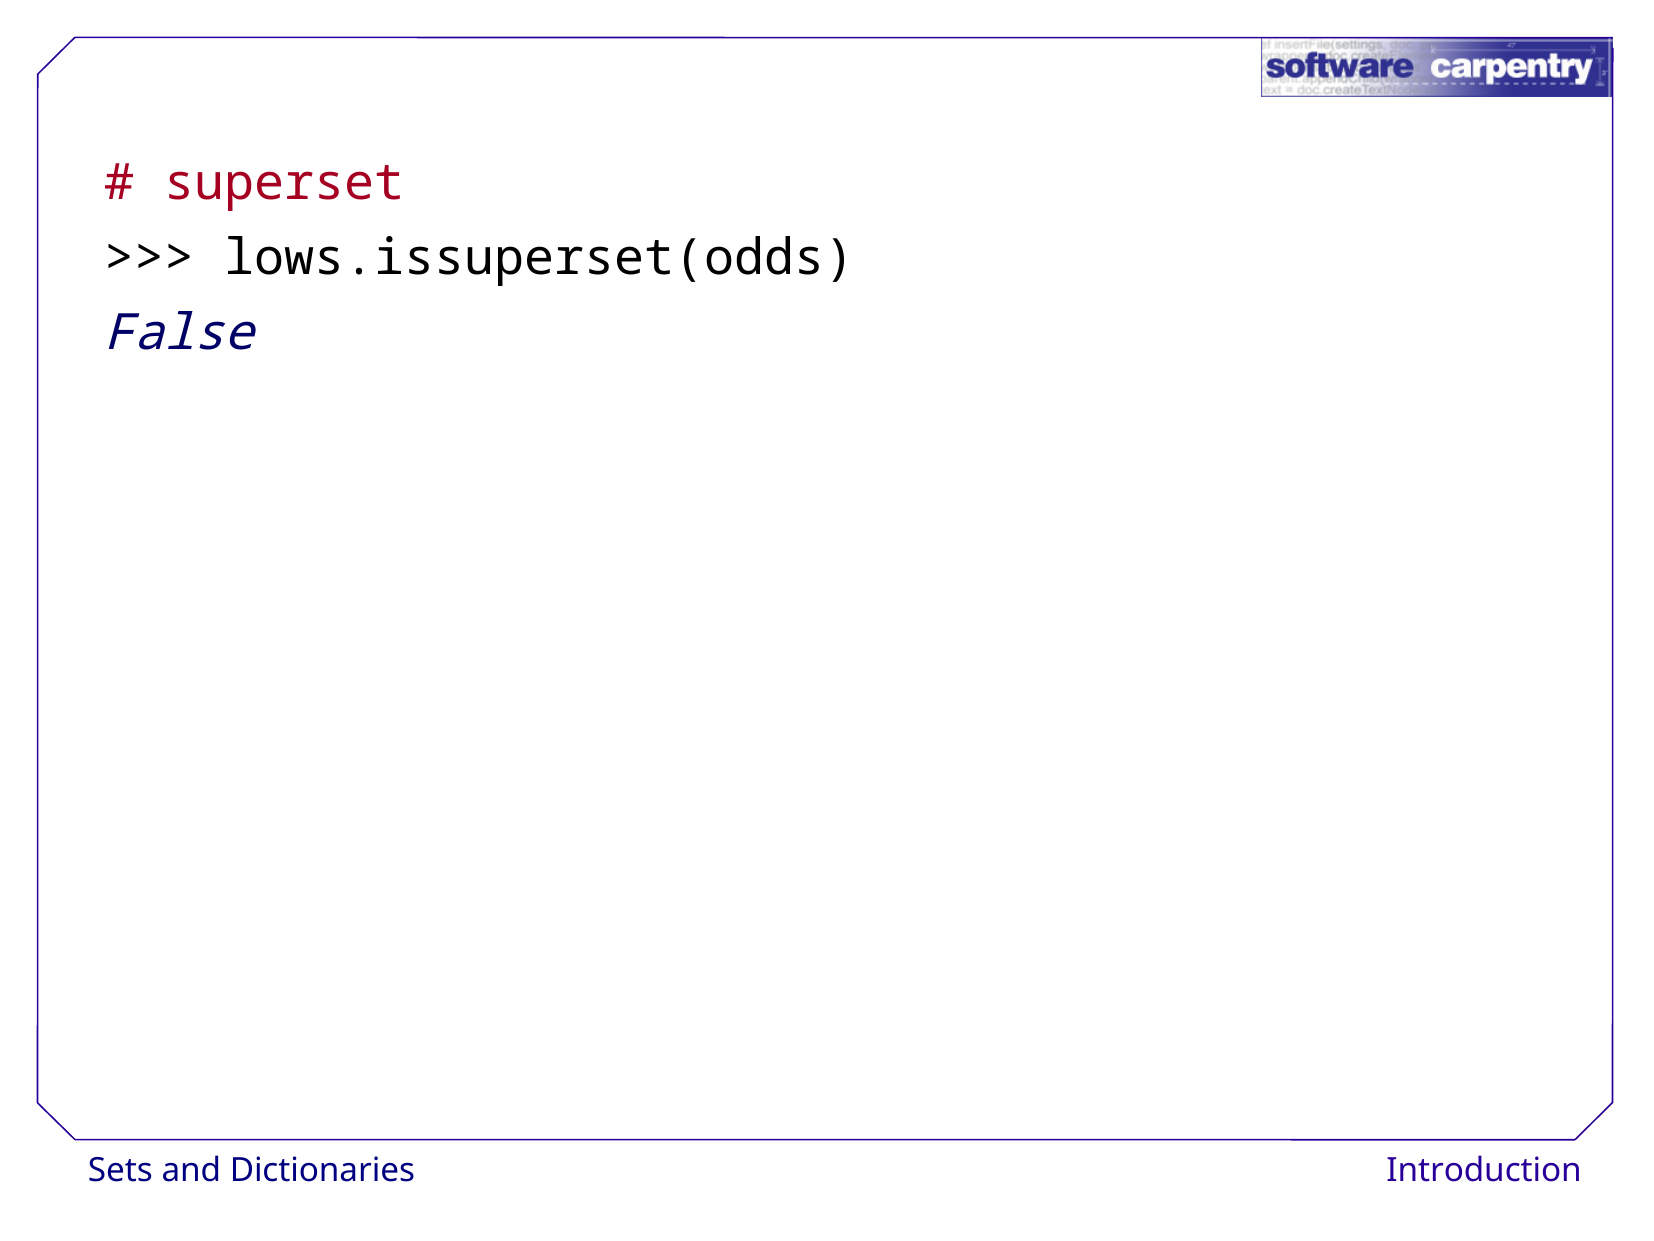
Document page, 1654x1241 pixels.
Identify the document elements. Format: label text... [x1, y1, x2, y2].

text_box # superset >>> lows.issuperset(odds) False [89, 126, 1512, 971]
picture [1261, 39, 1613, 97]
